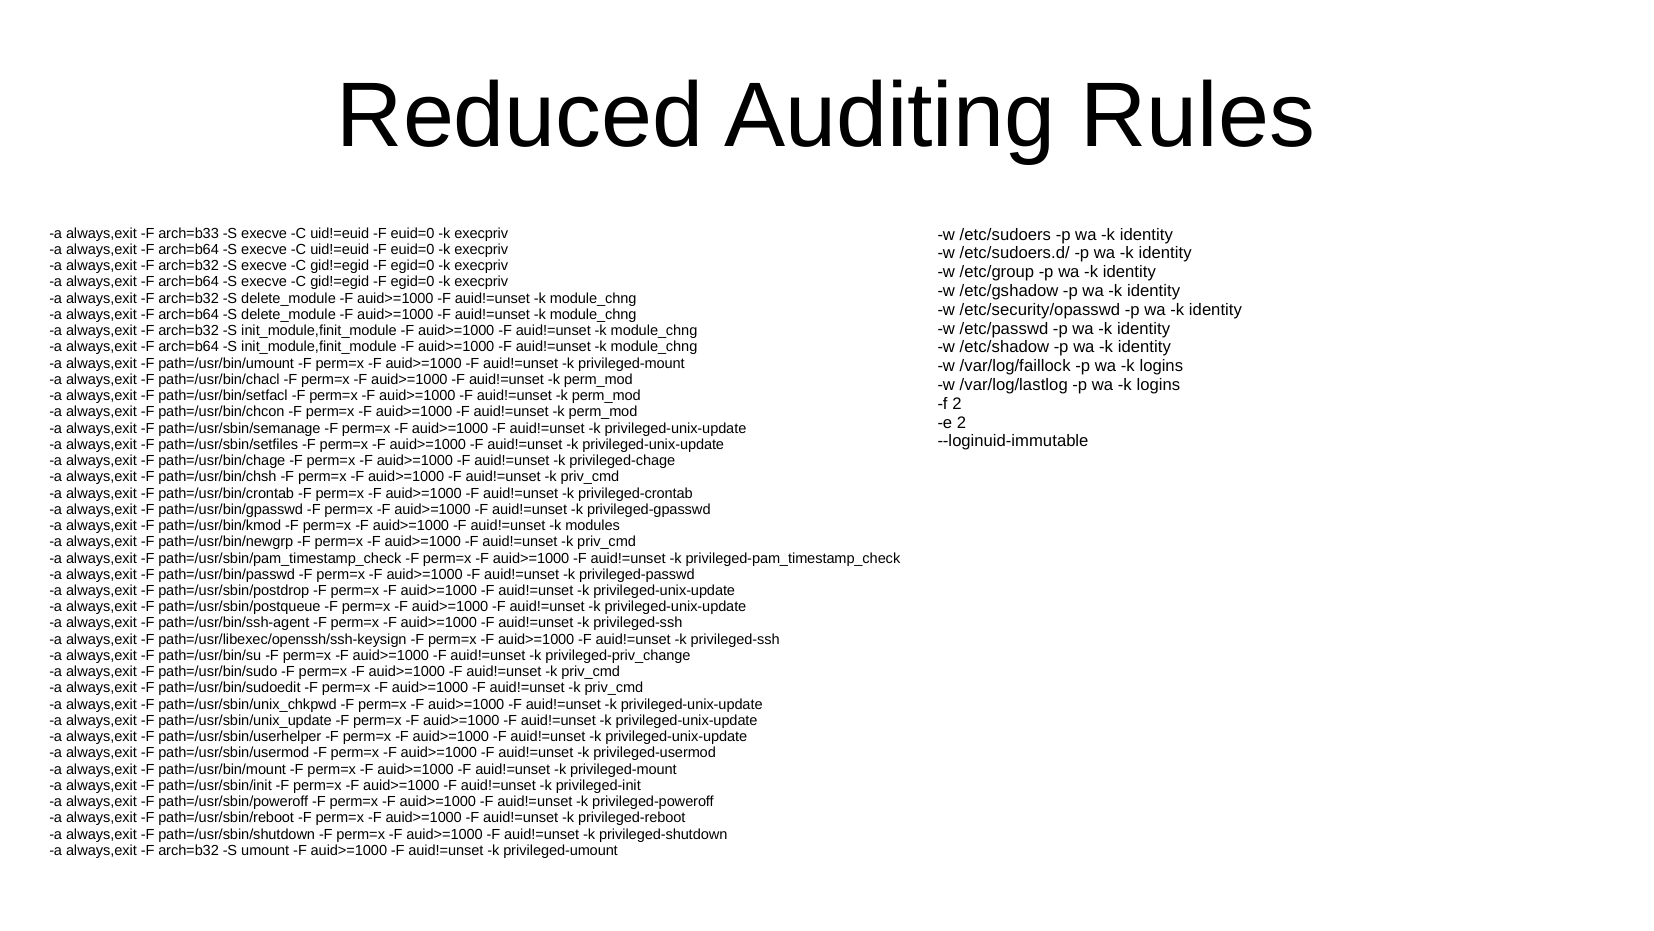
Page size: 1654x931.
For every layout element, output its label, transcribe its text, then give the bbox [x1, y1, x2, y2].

title Reduced Auditing Rules [82, 37, 1571, 193]
subtitle -a always,exit -F arch=b33 -S execve -C uid!=euid -F euid=0 -k execpriv -a always,exit -F arch=b64 -S execve -C uid!=euid -F euid=0 -k execpriv -a always,exit -F arch=b32 -S execve -C gid!=egid -F egid=0 -k execpriv -a always,exit -F arch=b64 -S execve -C gid!=egid -F egid=0 -k execpriv -a always,exit -F arch=b32 -S delete_module -F auid>=1000 -F auid!=unset -k module_chng -a always,exit -F arch=b64 -S delete_module -F auid>=1000 -F auid!=unset -k module_chng -a always,exit -F arch=b32 -S init_module,finit_module -F auid>=1000 -F auid!=unset -k module_chng -a always,exit -F arch=b64 -S init_module,finit_module -F auid>=1000 -F auid!=unset -k module_chng -a always,exit -F path=/usr/bin/umount -F perm=x -F auid>=1000 -F auid!=unset -k privileged-mount -a always,exit -F path=/usr/bin/chacl -F perm=x -F auid>=1000 -F auid!=unset -k perm_mod -a always,exit -F path=/usr/bin/setfacl -F perm=x -F auid>=1000 -F auid!=unset -k perm_mod -a always,exit -F path=/usr/bin/chcon -F perm=x -F auid>=1000 -F auid!=unset -k perm_mod -a always,exit -F path=/usr/sbin/semanage -F perm=x -F auid>=1000 -F auid!=unset -k privileged-unix-update -a always,exit -F path=/usr/sbin/setfiles -F perm=x -F auid>=1000 -F auid!=unset -k privileged-unix-update -a always,exit -F path=/usr/bin/chage -F perm=x -F auid>=1000 -F auid!=unset -k privileged-chage -a always,exit -F path=/usr/bin/chsh -F perm=x -F auid>=1000 -F auid!=unset -k priv_cmd -a always,exit -F path=/usr/bin/crontab -F perm=x -F auid>=1000 -F auid!=unset -k privileged-crontab -a always,exit -F path=/usr/bin/gpasswd -F perm=x -F auid>=1000 -F auid!=unset -k privileged-gpasswd -a always,exit -F path=/usr/bin/kmod -F perm=x -F auid>=1000 -F auid!=unset -k modules -a always,exit -F path=/usr/bin/newgrp -F perm=x -F auid>=1000 -F auid!=unset -k priv_cmd -a always,exit -F path=/usr/sbin/pam_timestamp_check -F perm=x -F auid>=1000 -F auid!=unset -k privileged-pam_timestamp_check -a always,exit -F path=/usr/bin/passwd -F perm=x -F auid>=1000 -F auid!=unset -k privileged-passwd -a always,exit -F path=/usr/sbin/postdrop -F perm=x -F auid>=1000 -F auid!=unset -k privileged-unix-update -a always,exit -F path=/usr/sbin/postqueue -F perm=x -F auid>=1000 -F auid!=unset -k privileged-unix-update -a always,exit -F path=/usr/bin/ssh-agent -F perm=x -F auid>=1000 -F auid!=unset -k privileged-ssh -a always,exit -F path=/usr/libexec/openssh/ssh-keysign -F perm=x -F auid>=1000 -F auid!=unset -k privileged-ssh -a always,exit -F path=/usr/bin/su -F perm=x -F auid>=1000 -F auid!=unset -k privileged-priv_change -a always,exit -F path=/usr/bin/sudo -F perm=x -F auid>=1000 -F auid!=unset -k priv_cmd -a always,exit -F path=/usr/bin/sudoedit -F perm=x -F auid>=1000 -F auid!=unset -k priv_cmd -a always,exit -F path=/usr/sbin/unix_chkpwd -F perm=x -F auid>=1000 -F auid!=unset -k privileged-unix-update -a always,exit -F path=/usr/sbin/unix_update -F perm=x -F auid>=1000 -F auid!=unset -k privileged-unix-update -a always,exit -F path=/usr/sbin/userhelper -F perm=x -F auid>=1000 -F auid!=unset -k privileged-unix-update -a always,exit -F path=/usr/sbin/usermod -F perm=x -F auid>=1000 -F auid!=unset -k privileged-usermod -a always,exit -F path=/usr/bin/mount -F perm=x -F auid>=1000 -F auid!=unset -k privileged-mount -a always,exit -F path=/usr/sbin/init -F perm=x -F auid>=1000 -F auid!=unset -k privileged-init -a always,exit -F path=/usr/sbin/poweroff -F perm=x -F auid>=1000 -F auid!=unset -k privileged-poweroff -a always,exit -F path=/usr/sbin/reboot -F perm=x -F auid>=1000 -F auid!=unset -k privileged-reboot -a always,exit -F path=/usr/sbin/shutdown -F perm=x -F auid>=1000 -F auid!=unset -k privileged-shutdown -a always,exit -F arch=b32 -S umount -F auid>=1000 -F auid!=unset -k privileged-umount [49, 225, 938, 859]
text_box -w /etc/sudoers -p wa -k identity -w /etc/sudoers.d/ -p wa -k identity -w /etc/group -p wa -k identity -w /etc/gshadow -p wa -k identity -w /etc/security/opasswd -p wa -k identity -w /etc/passwd -p wa -k identity -w /etc/shadow -p wa -k identity -w /var/log/faillock -p wa -k logins -w /var/log/lastlog -p wa -k logins -f 2 -e 2 --loginuid-immutable [937, 225, 1613, 852]
